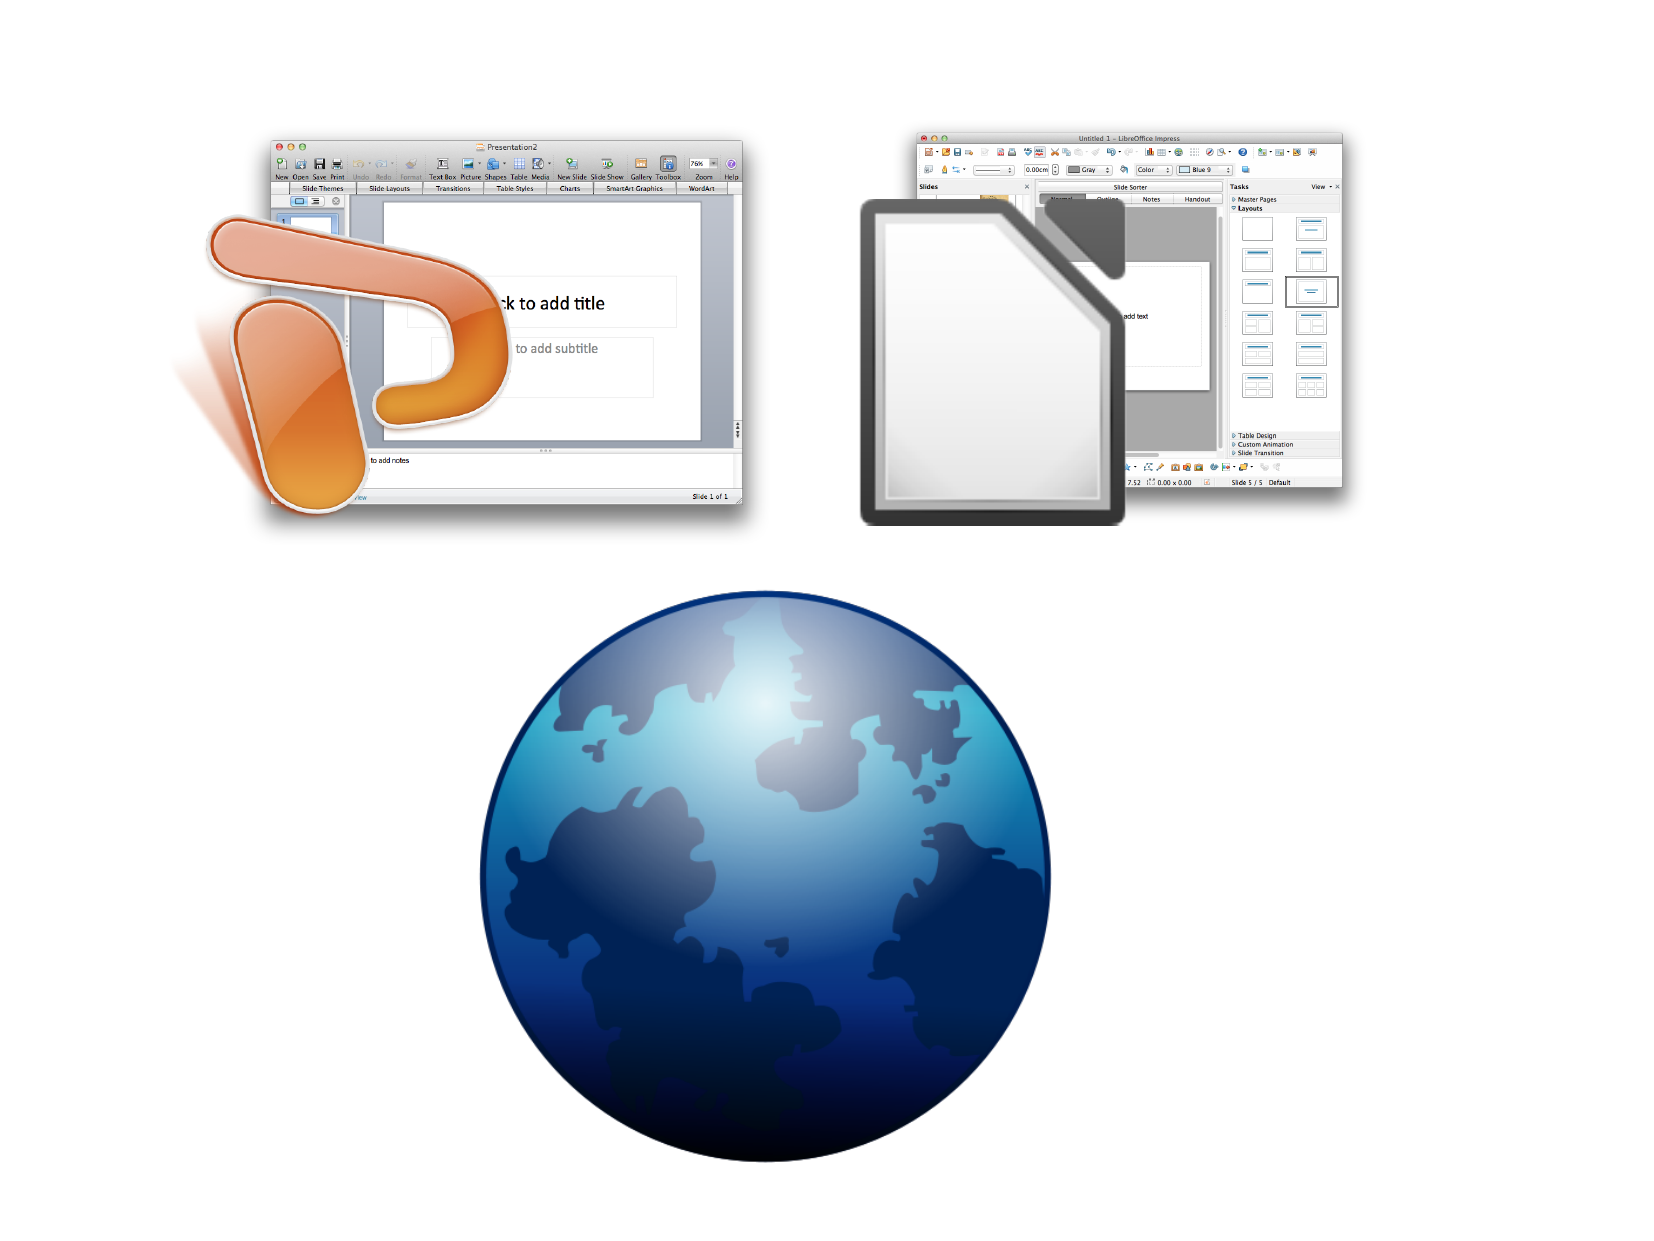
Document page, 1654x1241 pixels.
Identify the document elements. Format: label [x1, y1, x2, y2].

picture [165, 120, 775, 550]
picture [472, 583, 1059, 1170]
picture [830, 115, 1371, 527]
